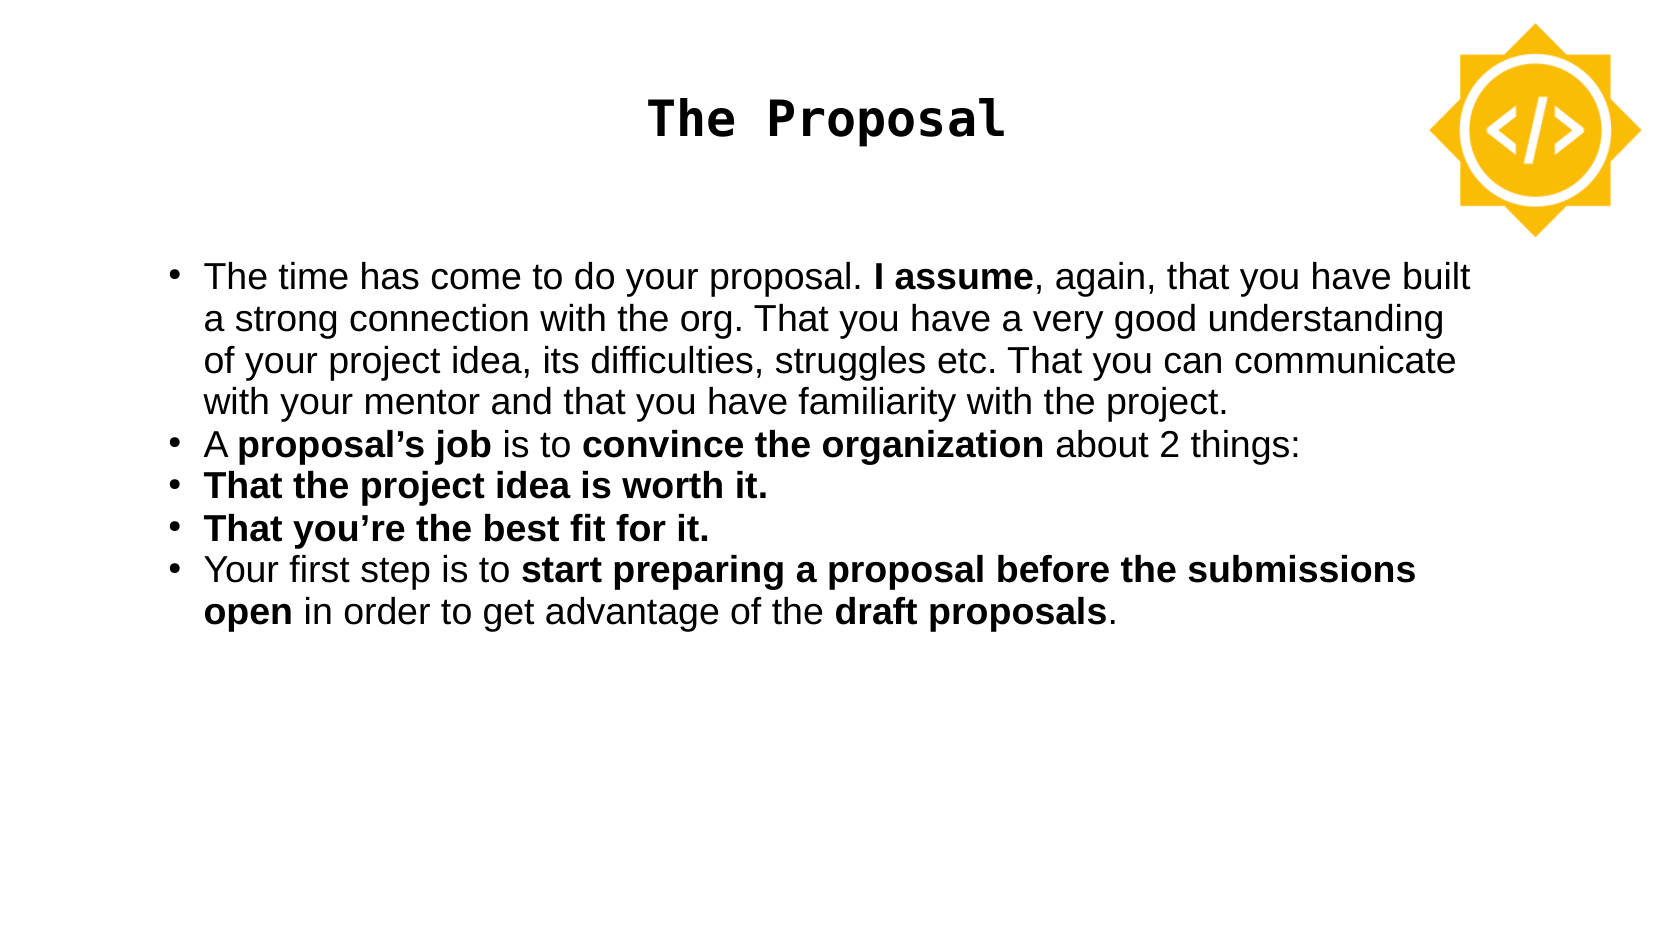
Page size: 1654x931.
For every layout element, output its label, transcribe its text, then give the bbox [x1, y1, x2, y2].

text_box The time has come to do your proposal. I assume, again, that you have built a strong connection with the org. That you have a very good understanding of your project idea, its difficulties, struggles etc. That you can communicate with your mentor and that you have familiarity with the project. A proposal’s job is to convince the organization about 2 things: That the project idea is worth it. That you’re the best fit for it. Your first step is to start preparing a proposal before the submissions open in order to get advantage of the draft proposals. [153, 414, 1501, 839]
text_box The Proposal [0, 82, 1654, 414]
picture [1429, 23, 1642, 82]
